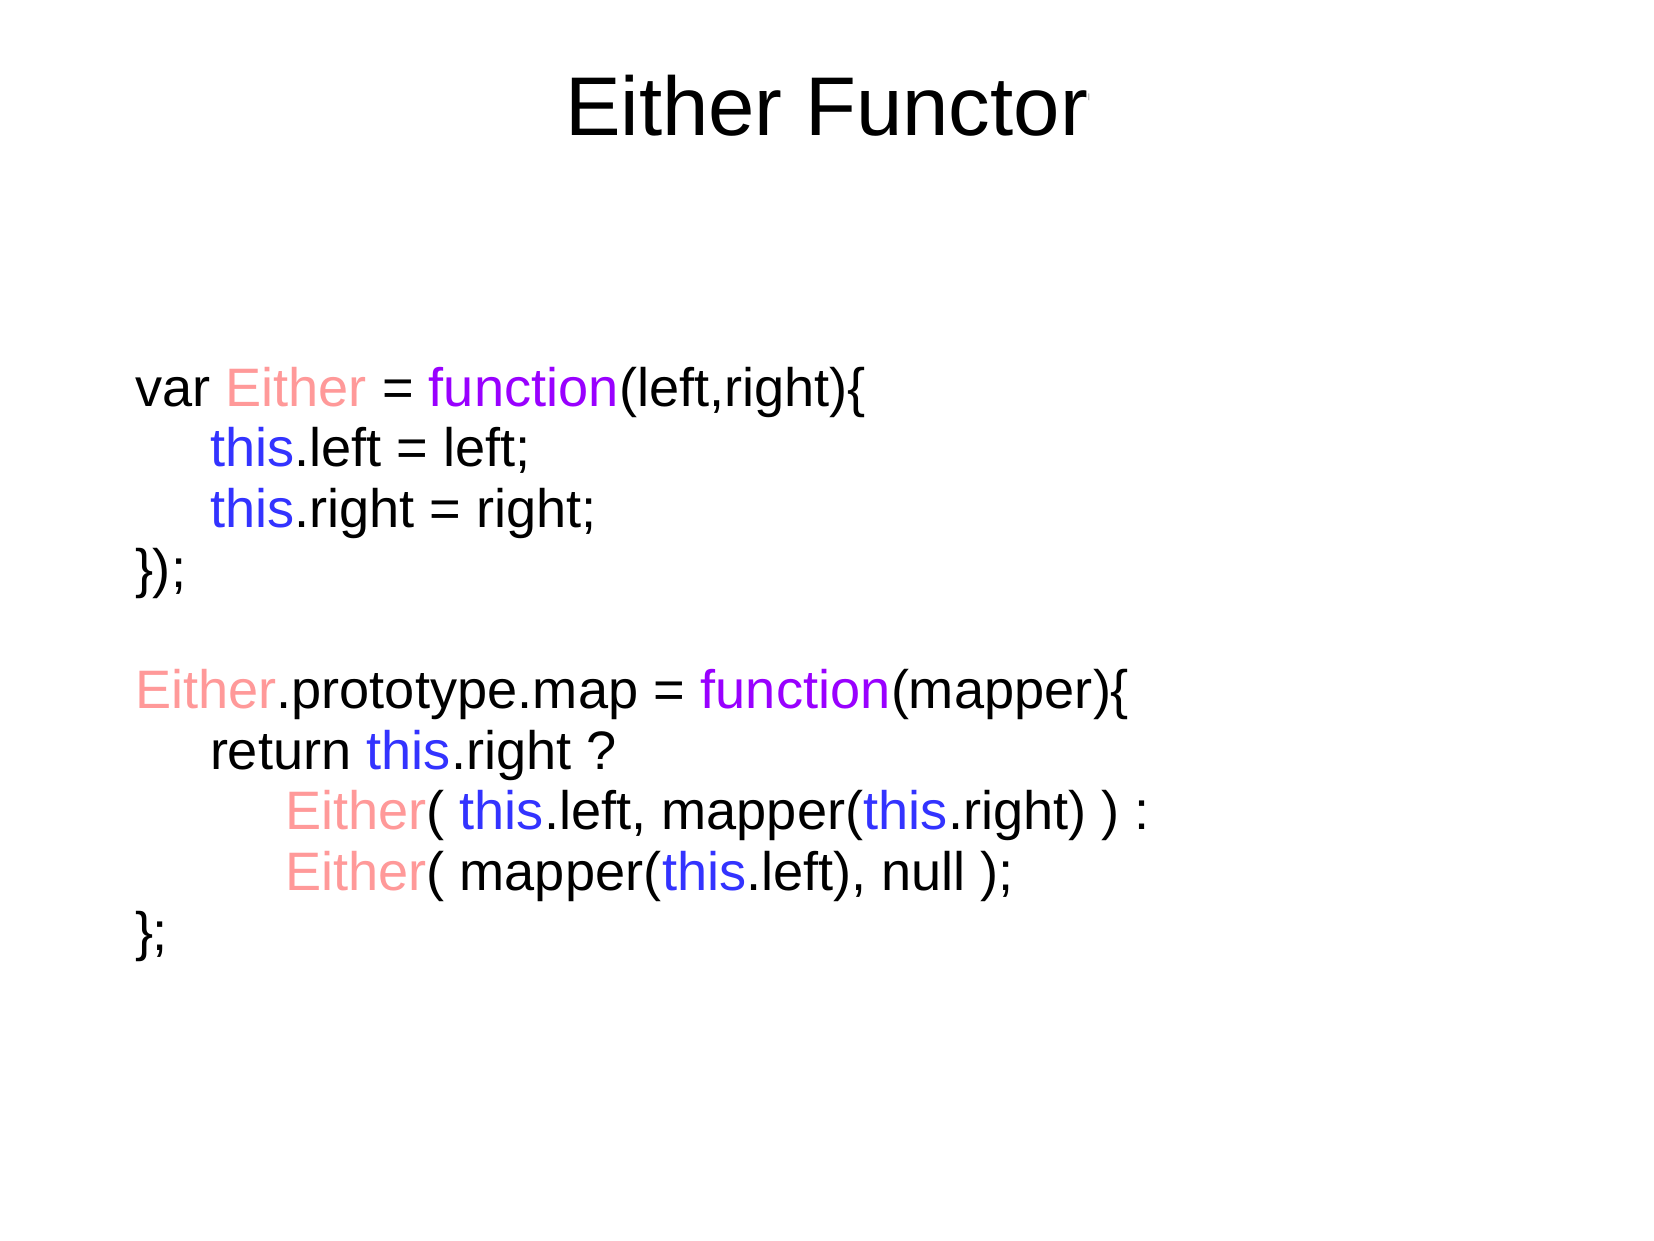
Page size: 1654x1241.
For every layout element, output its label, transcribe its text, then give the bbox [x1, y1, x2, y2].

title Either Functor [82, 49, 1571, 257]
subtitle var Either = function(left,right){ this.left = left; this.right = right; }); Either.prototype.map = function(mapper){ return this.right ? Either( this.left, mapper(this.right) ) : Either( mapper(this.left), null ); }; [135, 300, 1624, 1020]
